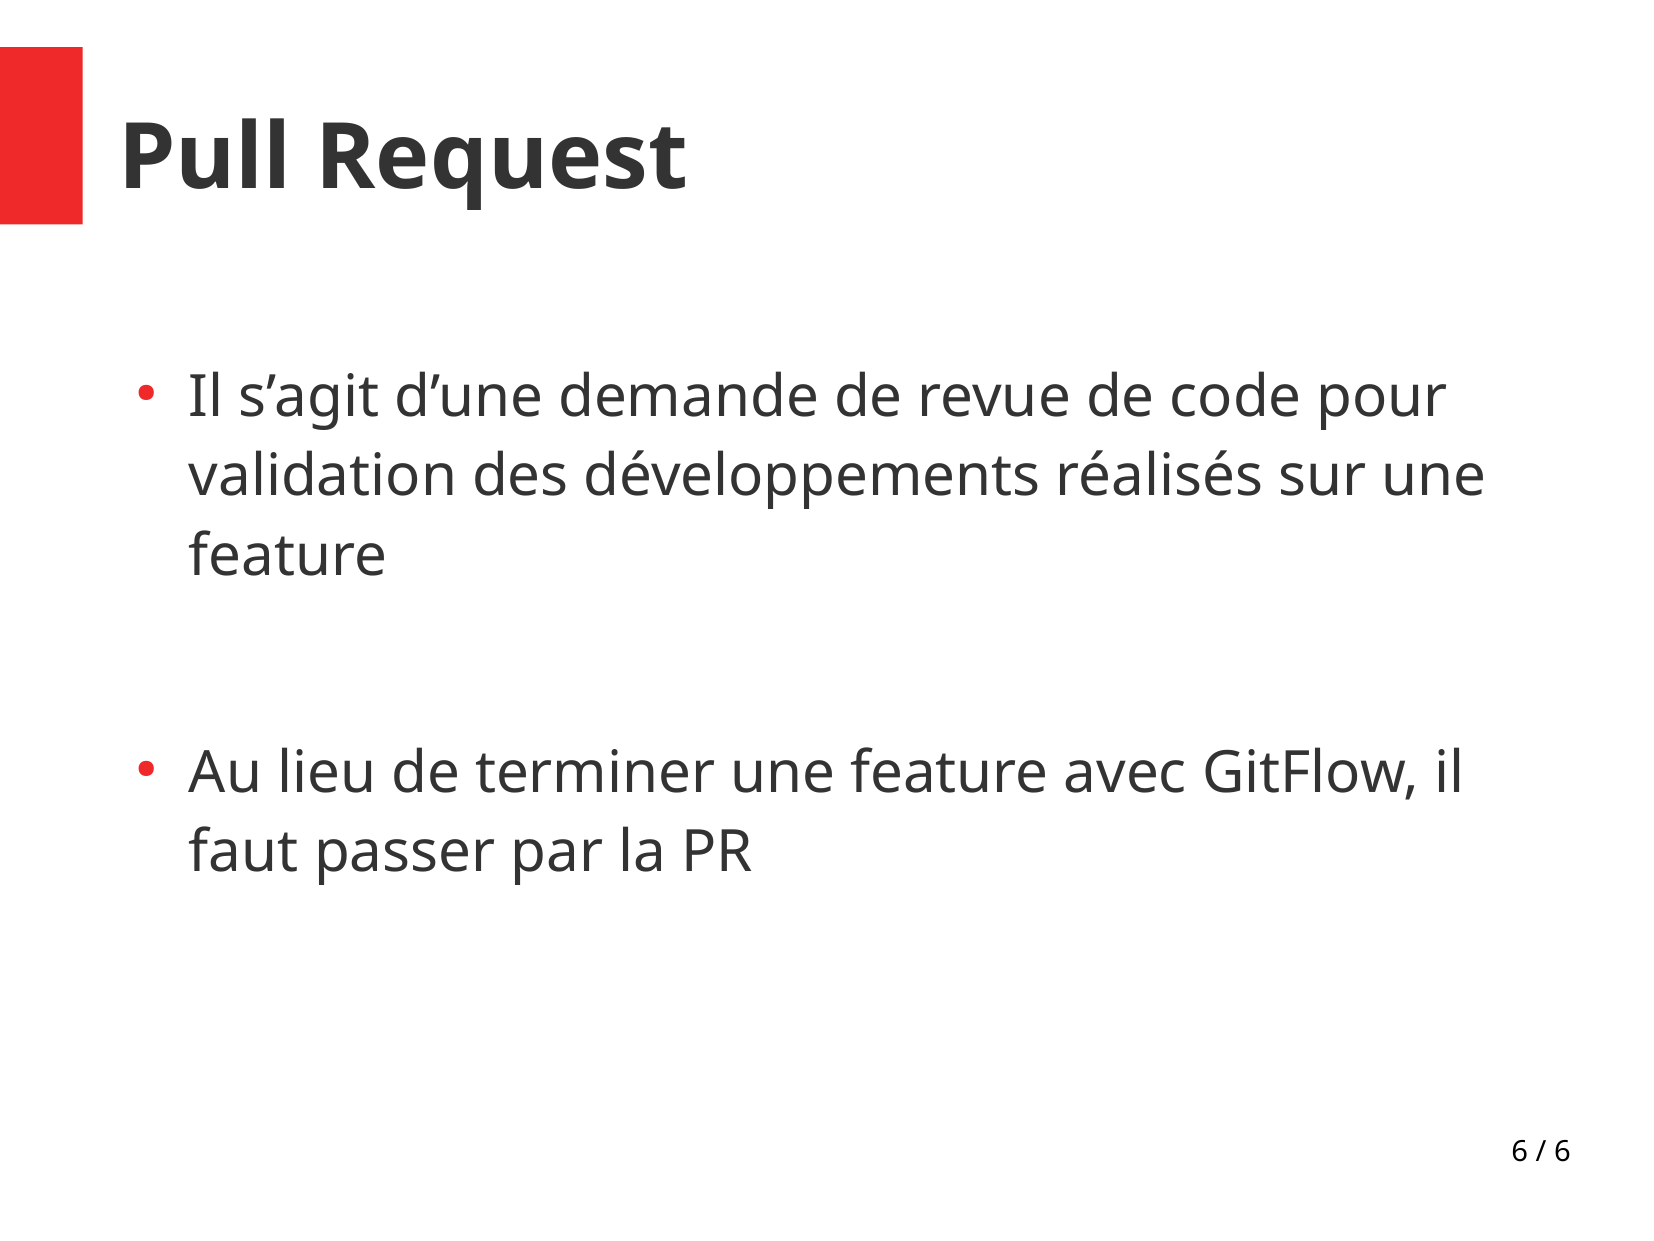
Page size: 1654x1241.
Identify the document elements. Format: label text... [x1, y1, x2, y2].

list Il s’agit d’une demande de revue de code pour validation des développements réalisés sur une feature Au lieu de terminer une feature avec GitFlow, il faut passer par la PR [118, 354, 1536, 1074]
title Pull Request [118, 49, 1571, 257]
